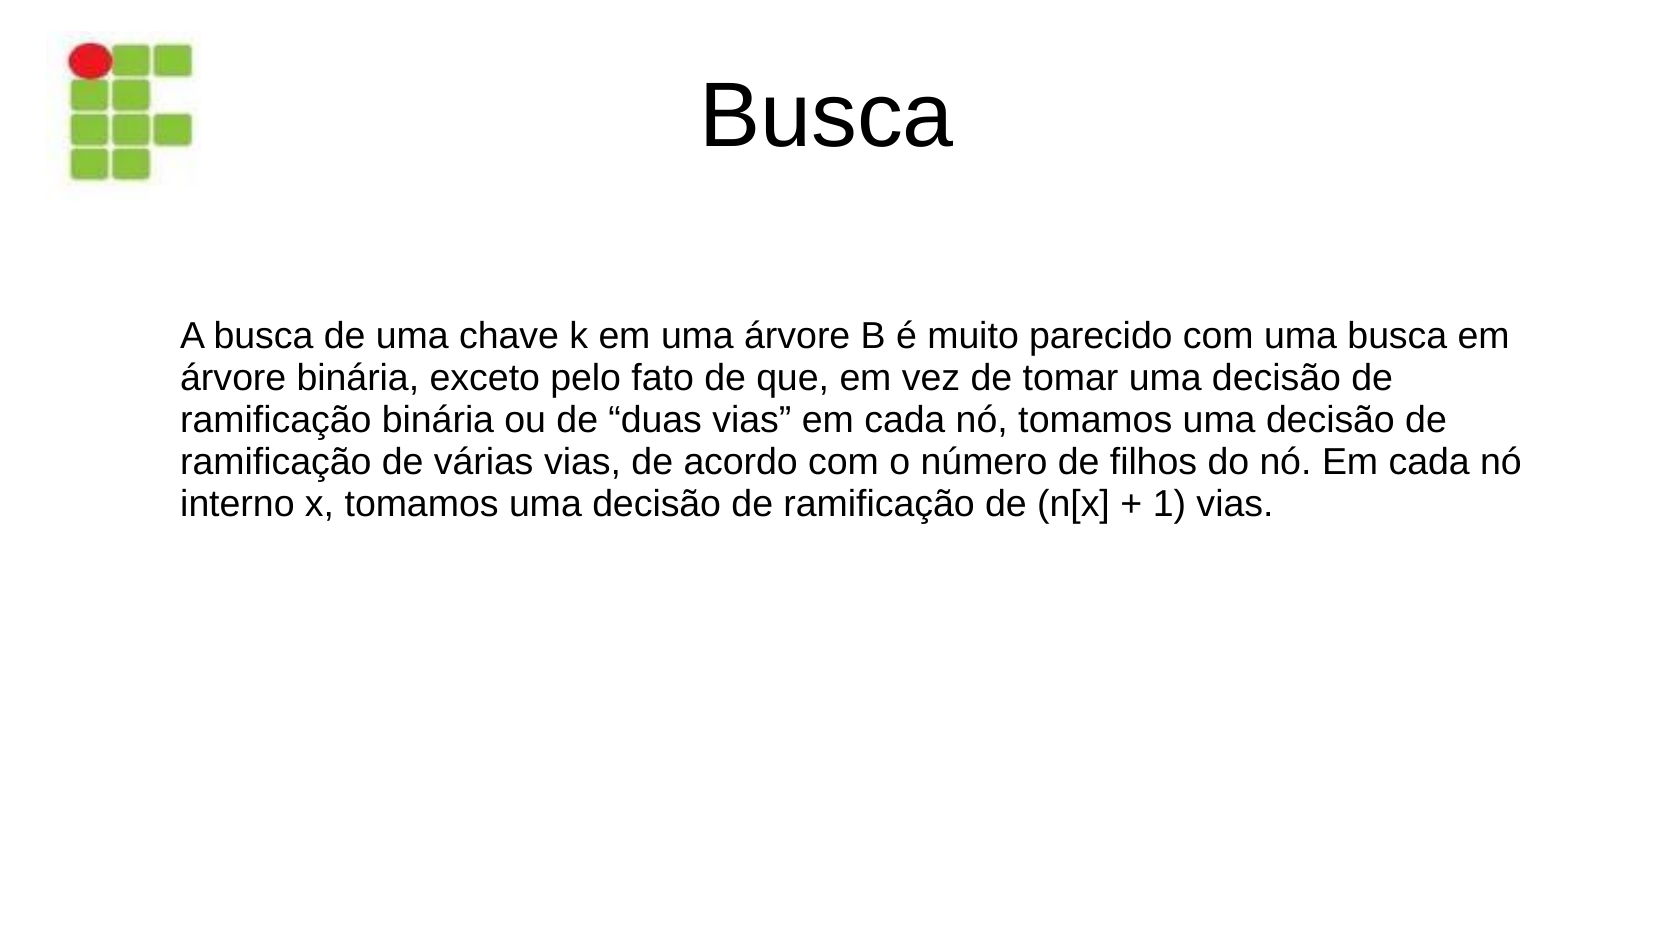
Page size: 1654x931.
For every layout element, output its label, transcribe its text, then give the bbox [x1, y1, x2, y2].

text_box A busca de uma chave k em uma árvore B é muito parecido com uma busca em árvore binária, exceto pelo fato de que, em vez de tomar uma decisão de ramificação binária ou de “duas vias” em cada nó, tomamos uma decisão de ramificação de várias vias, de acordo com o número de filhos do nó. Em cada nó interno x, tomamos uma decisão de ramificação de (n[x] + 1) vias. [165, 307, 1595, 827]
title Busca [201, 37, 1571, 193]
picture [46, 31, 201, 201]
